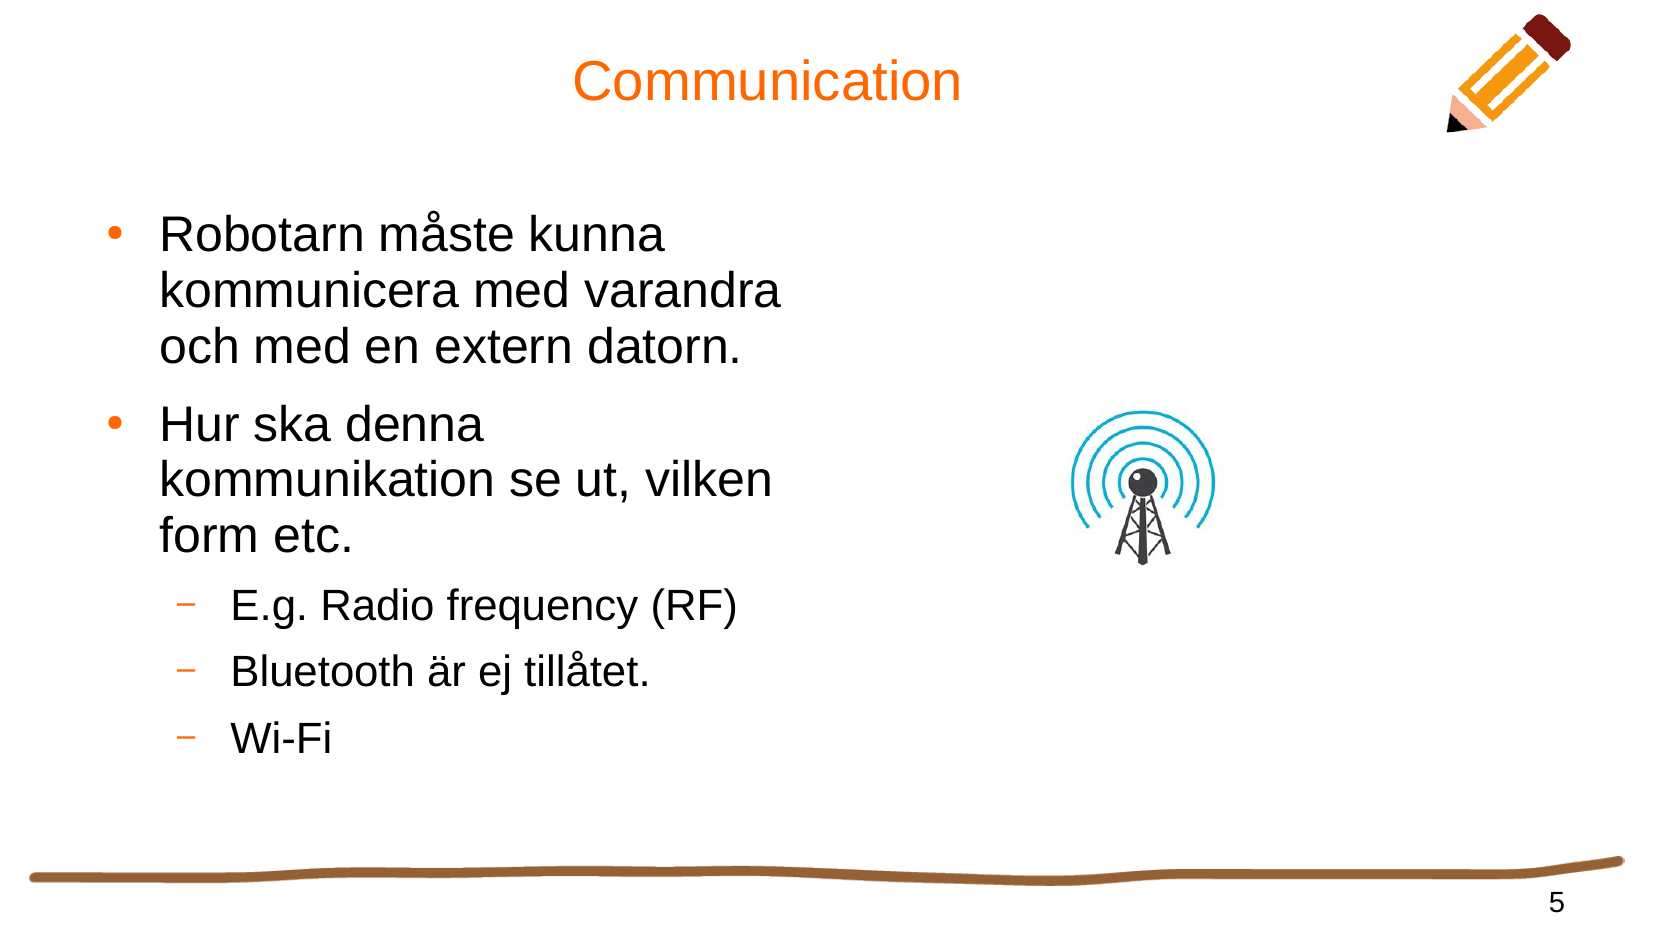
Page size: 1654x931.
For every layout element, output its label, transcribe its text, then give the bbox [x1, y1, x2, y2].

title Communication [88, 29, 1447, 133]
list Robotarn måste kunna kommunicera med varandra och med en extern datorn. Hur ska denna kommunikation se ut, vilken form etc. E.g. Radio frequency (RF) Bluetooth är ej tillåtet. Wi-Fi [88, 206, 809, 857]
picture [974, 382, 1345, 591]
picture [1446, 14, 1571, 133]
picture [29, 856, 1625, 886]
